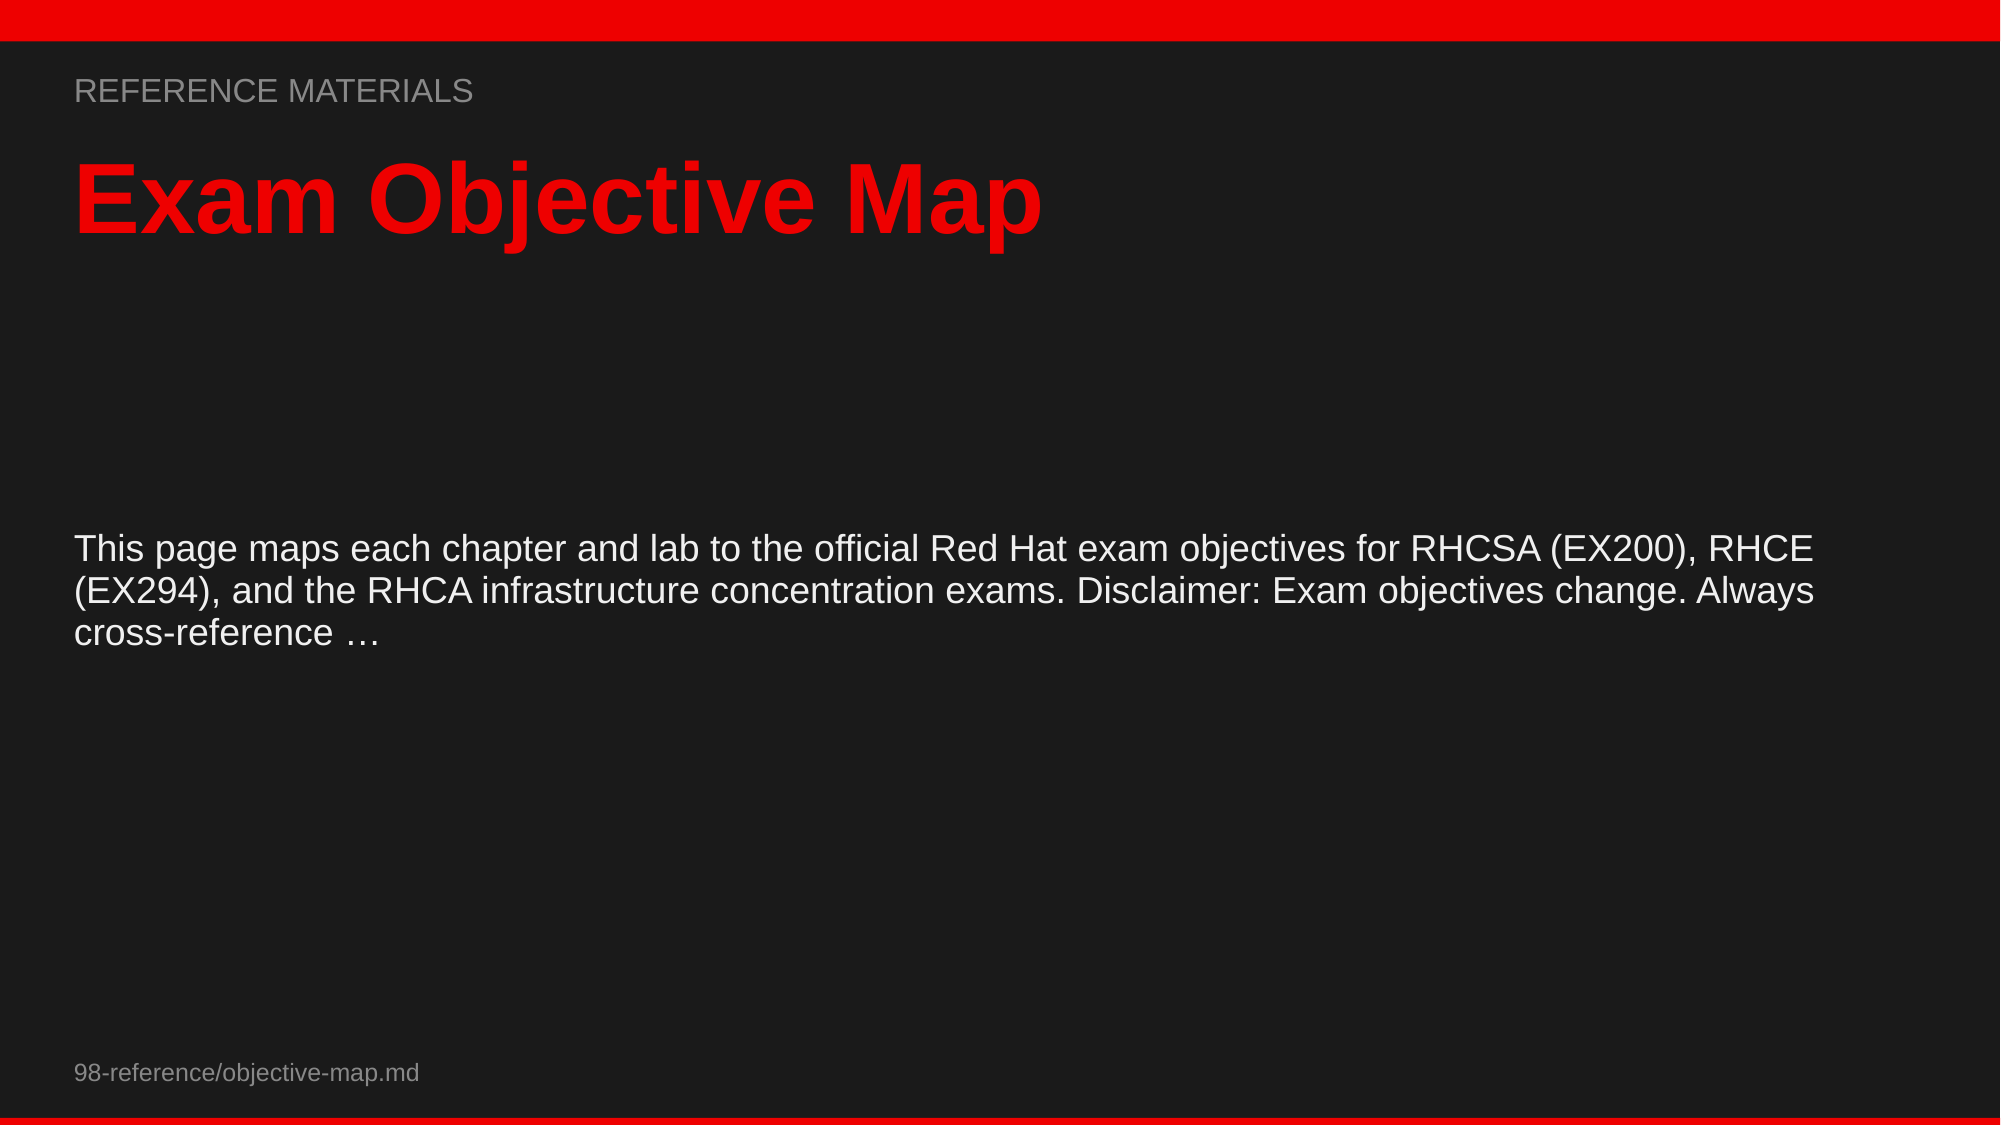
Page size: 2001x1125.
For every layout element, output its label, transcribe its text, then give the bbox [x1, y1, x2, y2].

text_box REFERENCE MATERIALS [59, 64, 1942, 119]
text_box Exam Objective Map [59, 135, 1942, 461]
text_box 98-reference/objective-map.md [59, 1051, 1942, 1093]
text_box This page maps each chapter and lab to the official Red Hat exam objectives for RHCSA (EX200), RHCE (EX294), and the RHCA infrastructure concentration exams. Disclaimer: Exam objectives change. Always cross-reference … [59, 519, 1942, 727]
text_box [0, 0, 2001, 42]
text_box [0, 1117, 2001, 1125]
